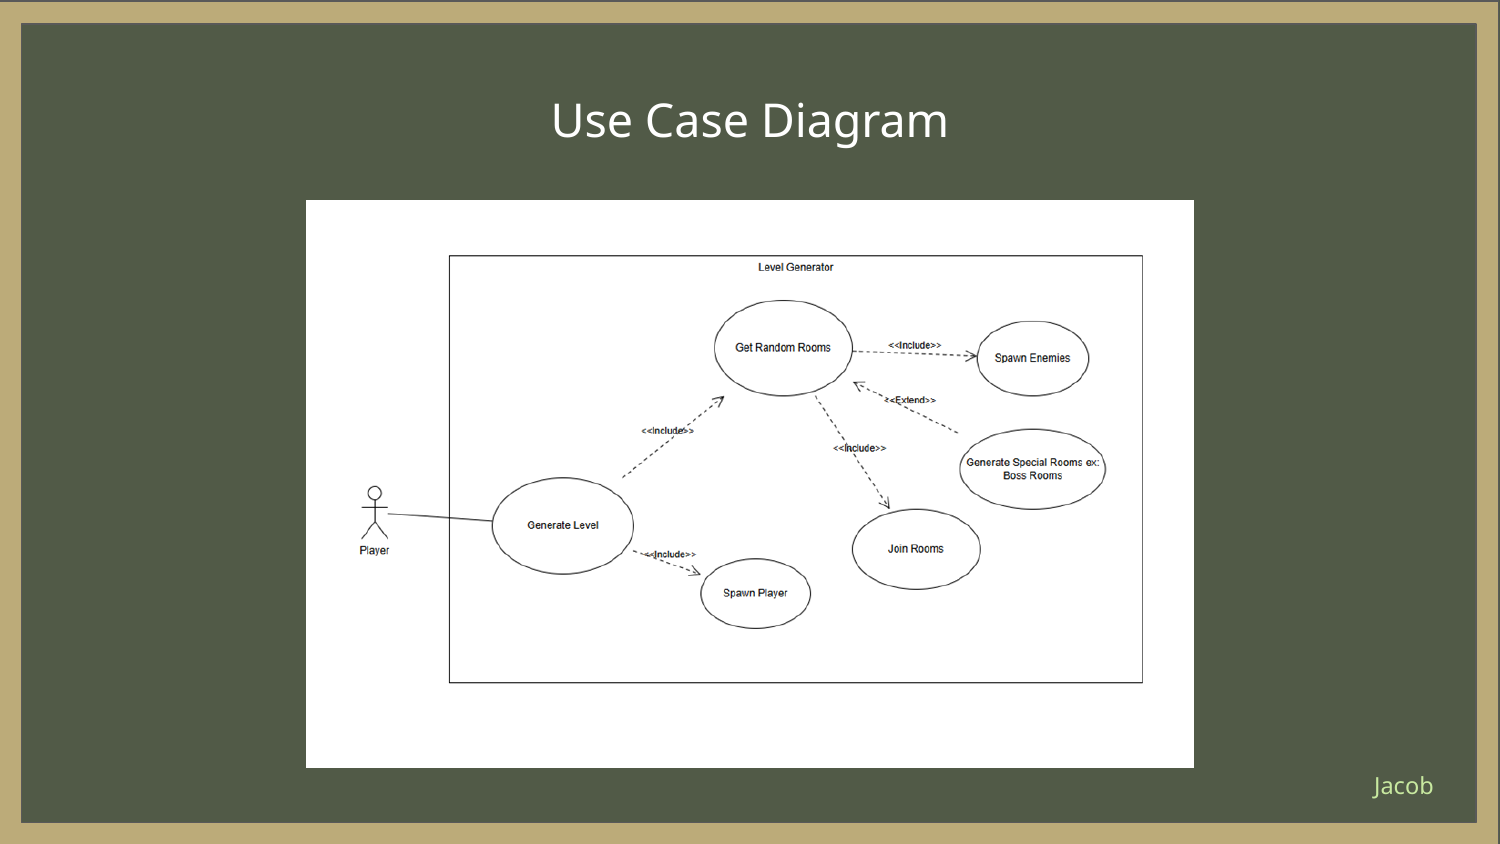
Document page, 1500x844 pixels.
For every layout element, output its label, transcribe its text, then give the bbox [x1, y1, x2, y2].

title Use Case Diagram [51, 72, 1449, 167]
picture [306, 200, 1194, 768]
list Jacob [1069, 749, 1449, 817]
